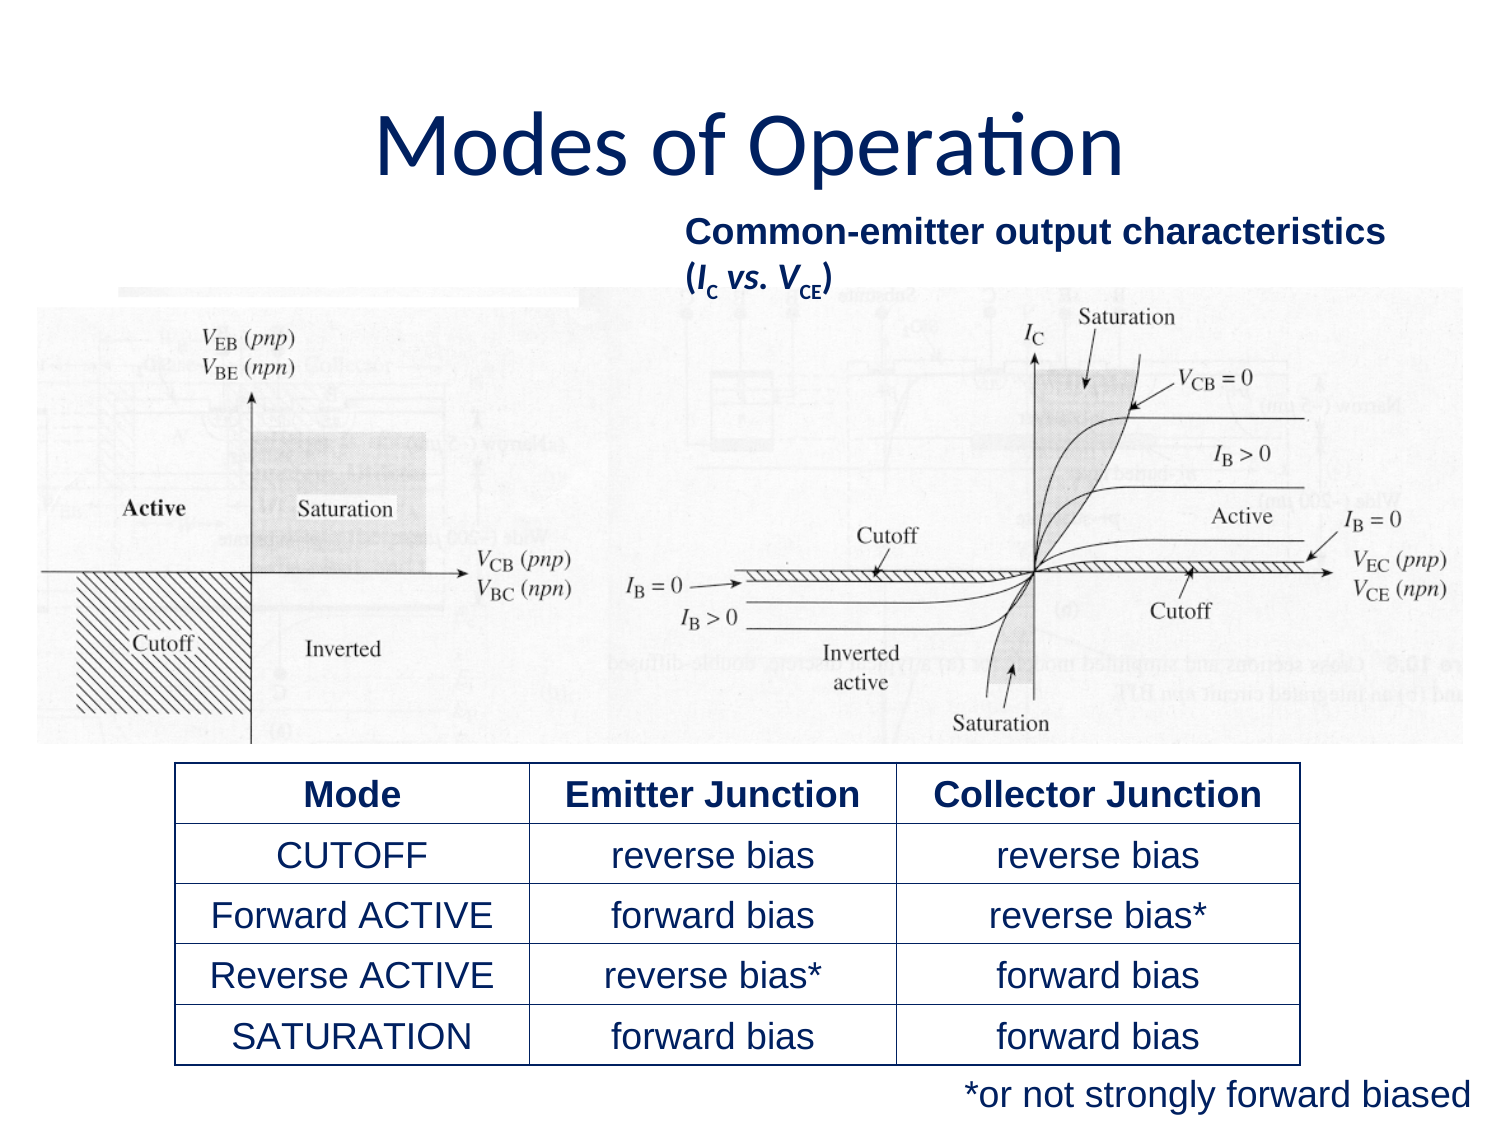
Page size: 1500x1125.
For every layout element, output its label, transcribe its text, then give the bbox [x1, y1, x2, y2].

table_cell forward bias [897, 1005, 1299, 1064]
table_cell forward bias [530, 884, 896, 943]
table_header Emitter Junction [530, 764, 896, 823]
table_header Mode [176, 764, 529, 823]
table_cell CUTOFF [176, 824, 529, 883]
title Modes of Operation [75, 45, 1426, 233]
table_cell forward bias [897, 944, 1299, 1004]
table_cell Reverse ACTIVE [176, 944, 529, 1004]
table_header Collector Junction [897, 764, 1299, 823]
table_cell reverse bias* [530, 944, 896, 1004]
table_cell reverse bias [530, 824, 896, 883]
text_box Common-emitter output characteristics (IC vs. VCE) [670, 199, 1413, 312]
picture [37, 287, 1463, 744]
table_cell SATURATION [176, 1005, 529, 1064]
text_box *or not strongly forward biased [949, 1062, 1487, 1123]
table_cell forward bias [530, 1005, 896, 1064]
table_cell Forward ACTIVE [176, 884, 529, 943]
table_cell reverse bias* [897, 884, 1299, 943]
table_cell reverse bias [897, 824, 1299, 883]
